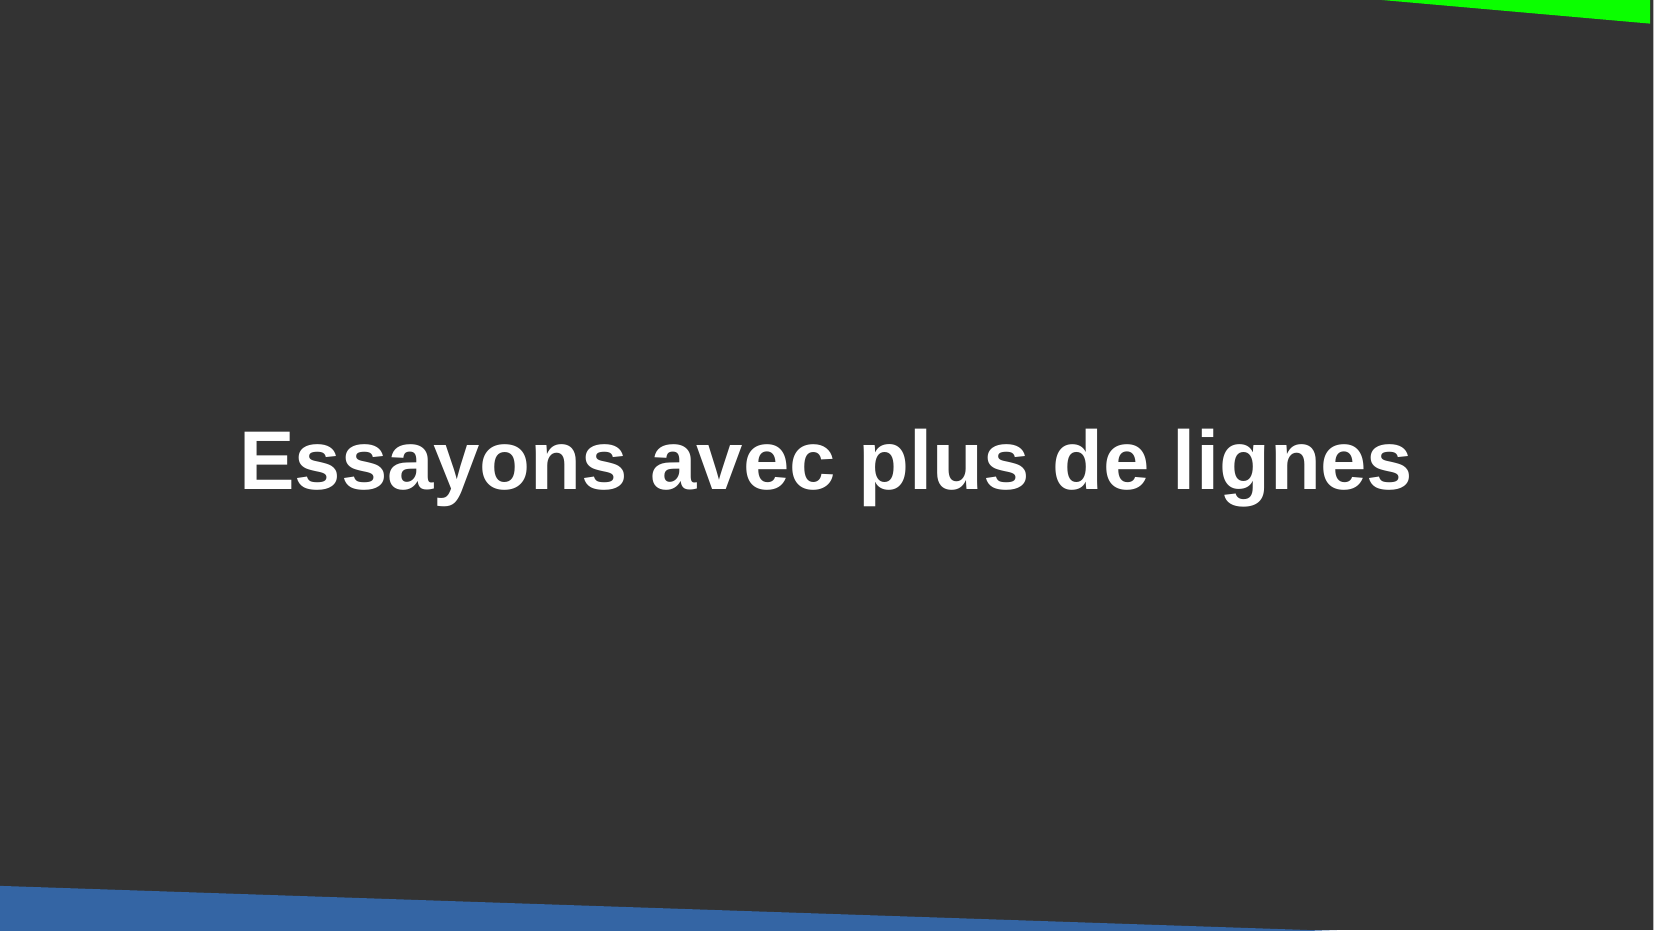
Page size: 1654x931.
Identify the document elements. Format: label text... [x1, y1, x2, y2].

text_box [0, 885, 1337, 931]
text_box Essayons avec plus de lignes [82, 101, 1571, 822]
text_box [1381, 0, 1651, 24]
